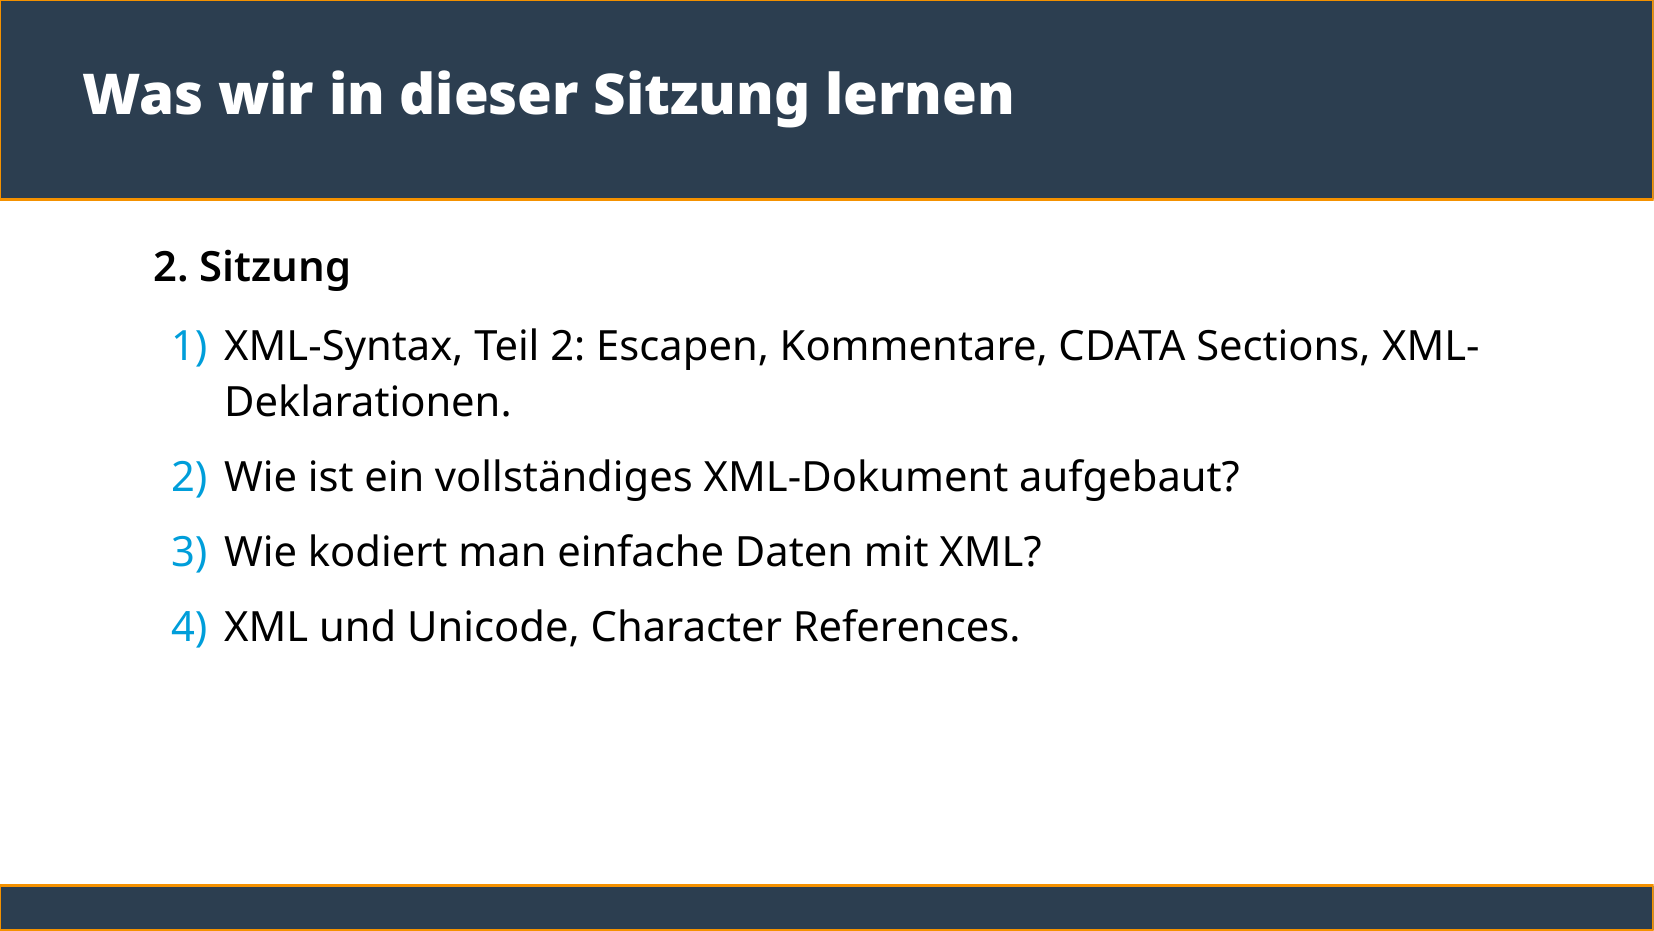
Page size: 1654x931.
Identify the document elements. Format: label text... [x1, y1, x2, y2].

title Was wir in dieser Sitzung lernen [82, 14, 1571, 171]
list 2. Sitzung XML-Syntax, Teil 2: Escapen, Kommentare, CDATA Sections, XML-Deklarationen. Wie ist ein vollständiges XML-Dokument aufgebaut? Wie kodiert man einfache Daten mit XML? XML und Unicode, Character References. [82, 236, 1563, 811]
